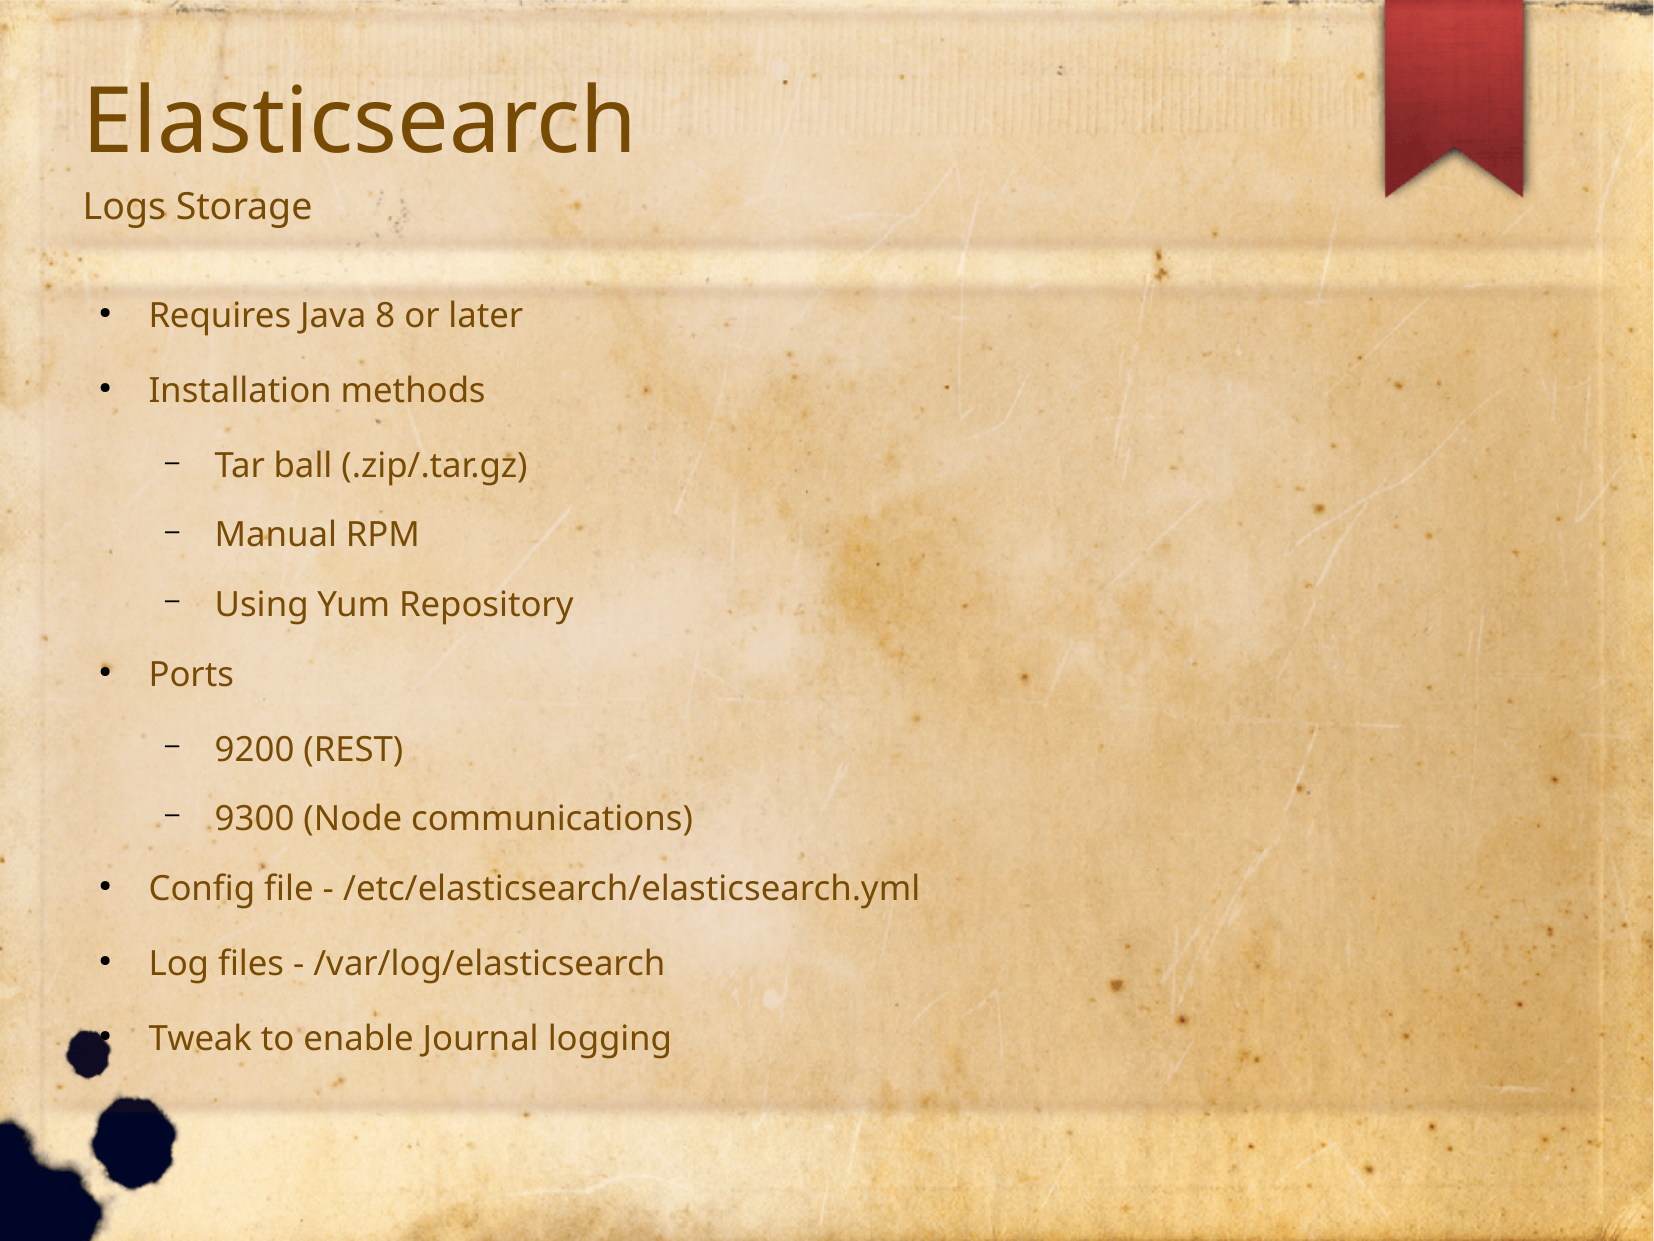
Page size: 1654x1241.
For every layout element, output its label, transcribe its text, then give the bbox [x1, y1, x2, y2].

title Elasticsearch Logs Storage [82, 49, 1347, 237]
list Requires Java 8 or later Installation methods Tar ball (.zip/.tar.gz) Manual RPM Using Yum Repository Ports 9200 (REST) 9300 (Node communications) Config file - /etc/elasticsearch/elasticsearch.yml Log files - /var/log/elasticsearch Tweak to enable Journal logging [82, 290, 1538, 1063]
picture [0, 0, 1654, 1241]
